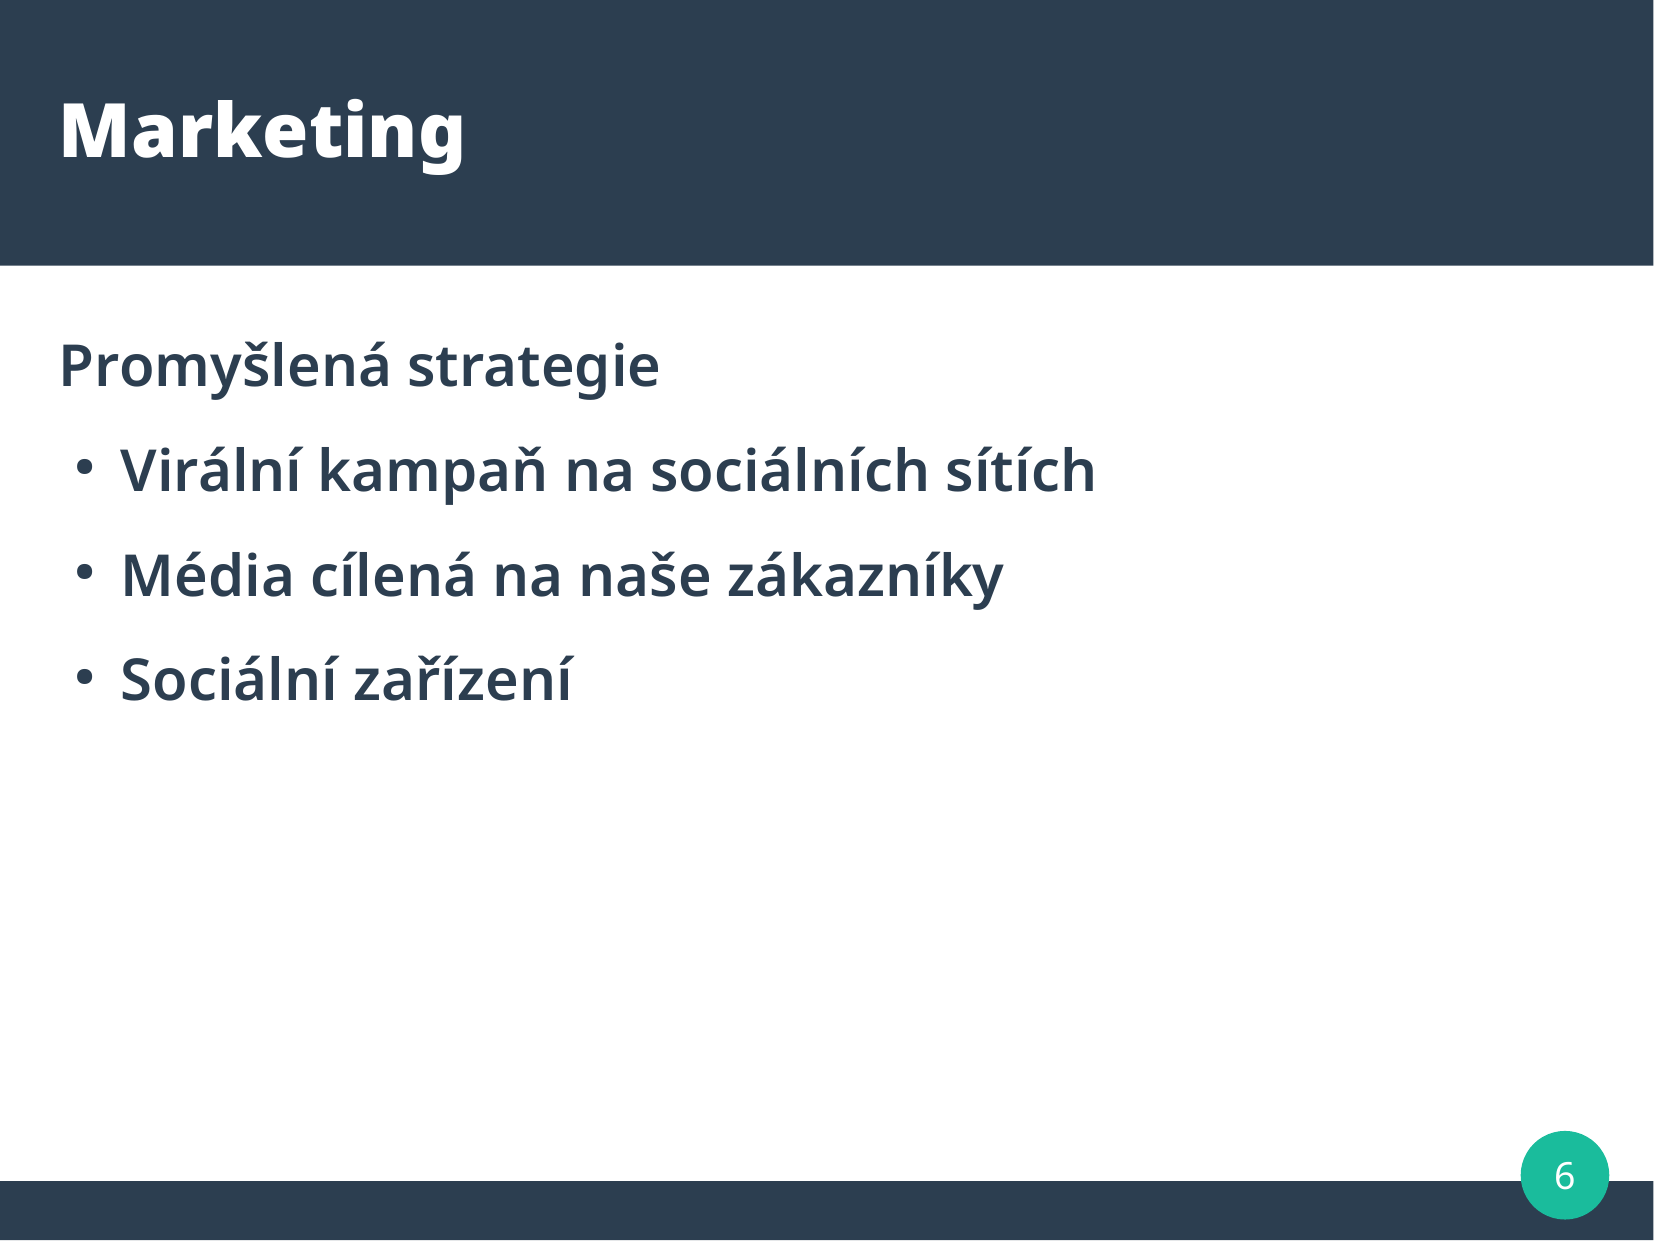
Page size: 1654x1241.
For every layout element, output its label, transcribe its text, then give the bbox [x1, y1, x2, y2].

list Promyšlená strategie Virální kampaň na sociálních sítích Média cílená na naše zákazníky Sociální zařízení [59, 324, 1595, 720]
title Marketing [59, 49, 1595, 207]
